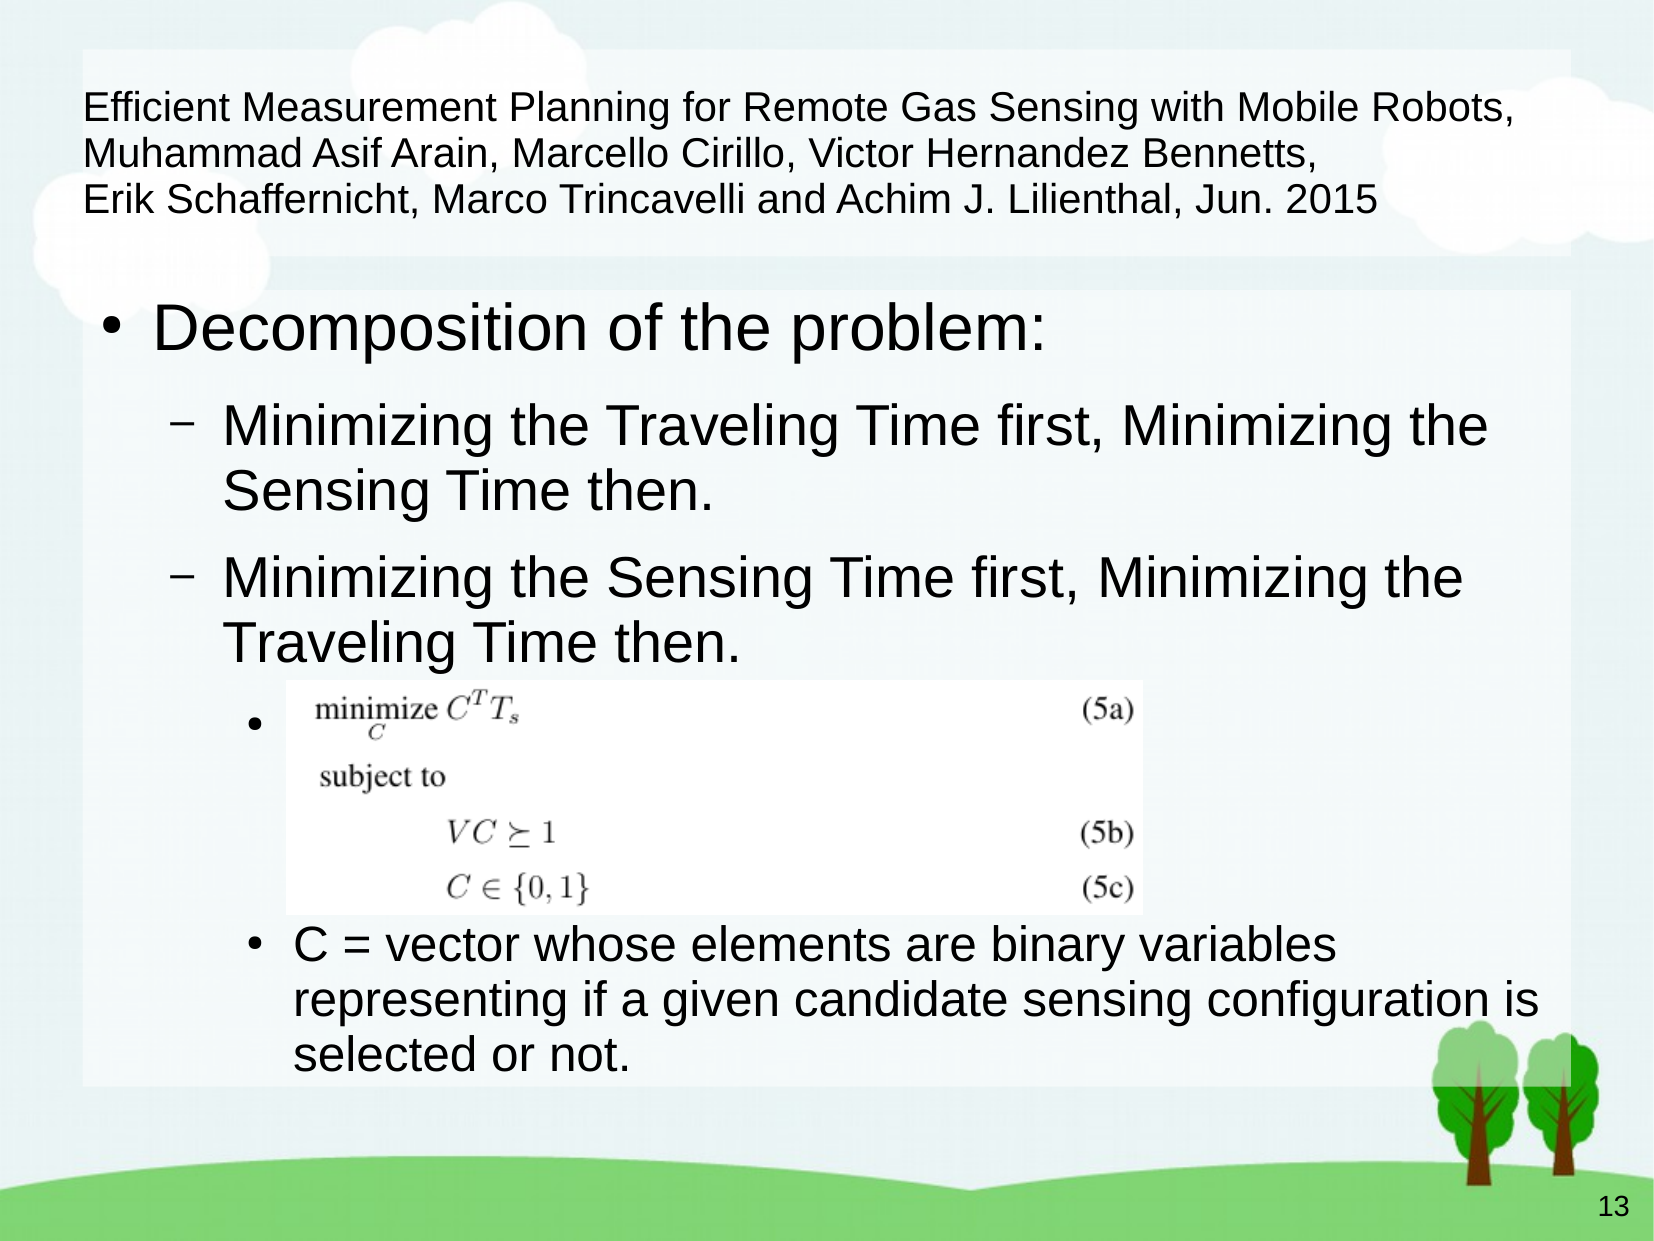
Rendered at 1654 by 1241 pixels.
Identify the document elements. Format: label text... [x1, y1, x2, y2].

picture [0, 0, 1654, 1241]
list Decomposition of the problem: Minimizing the Traveling Time first, Minimizing the Sensing Time then. Minimizing the Sensing Time first, Minimizing the Traveling Time then. C = vector whose elements are binary variables representing if a given candidate sensing configuration is selected or not. [82, 290, 1571, 1087]
title Efficient Measurement Planning for Remote Gas Sensing with Mobile Robots, Muhammad Asif Arain, Marcello Cirillo, Victor Hernandez Bennetts, Erik Schaffernicht, Marco Trincavelli and Achim J. Lilienthal, Jun. 2015 [82, 49, 1571, 257]
